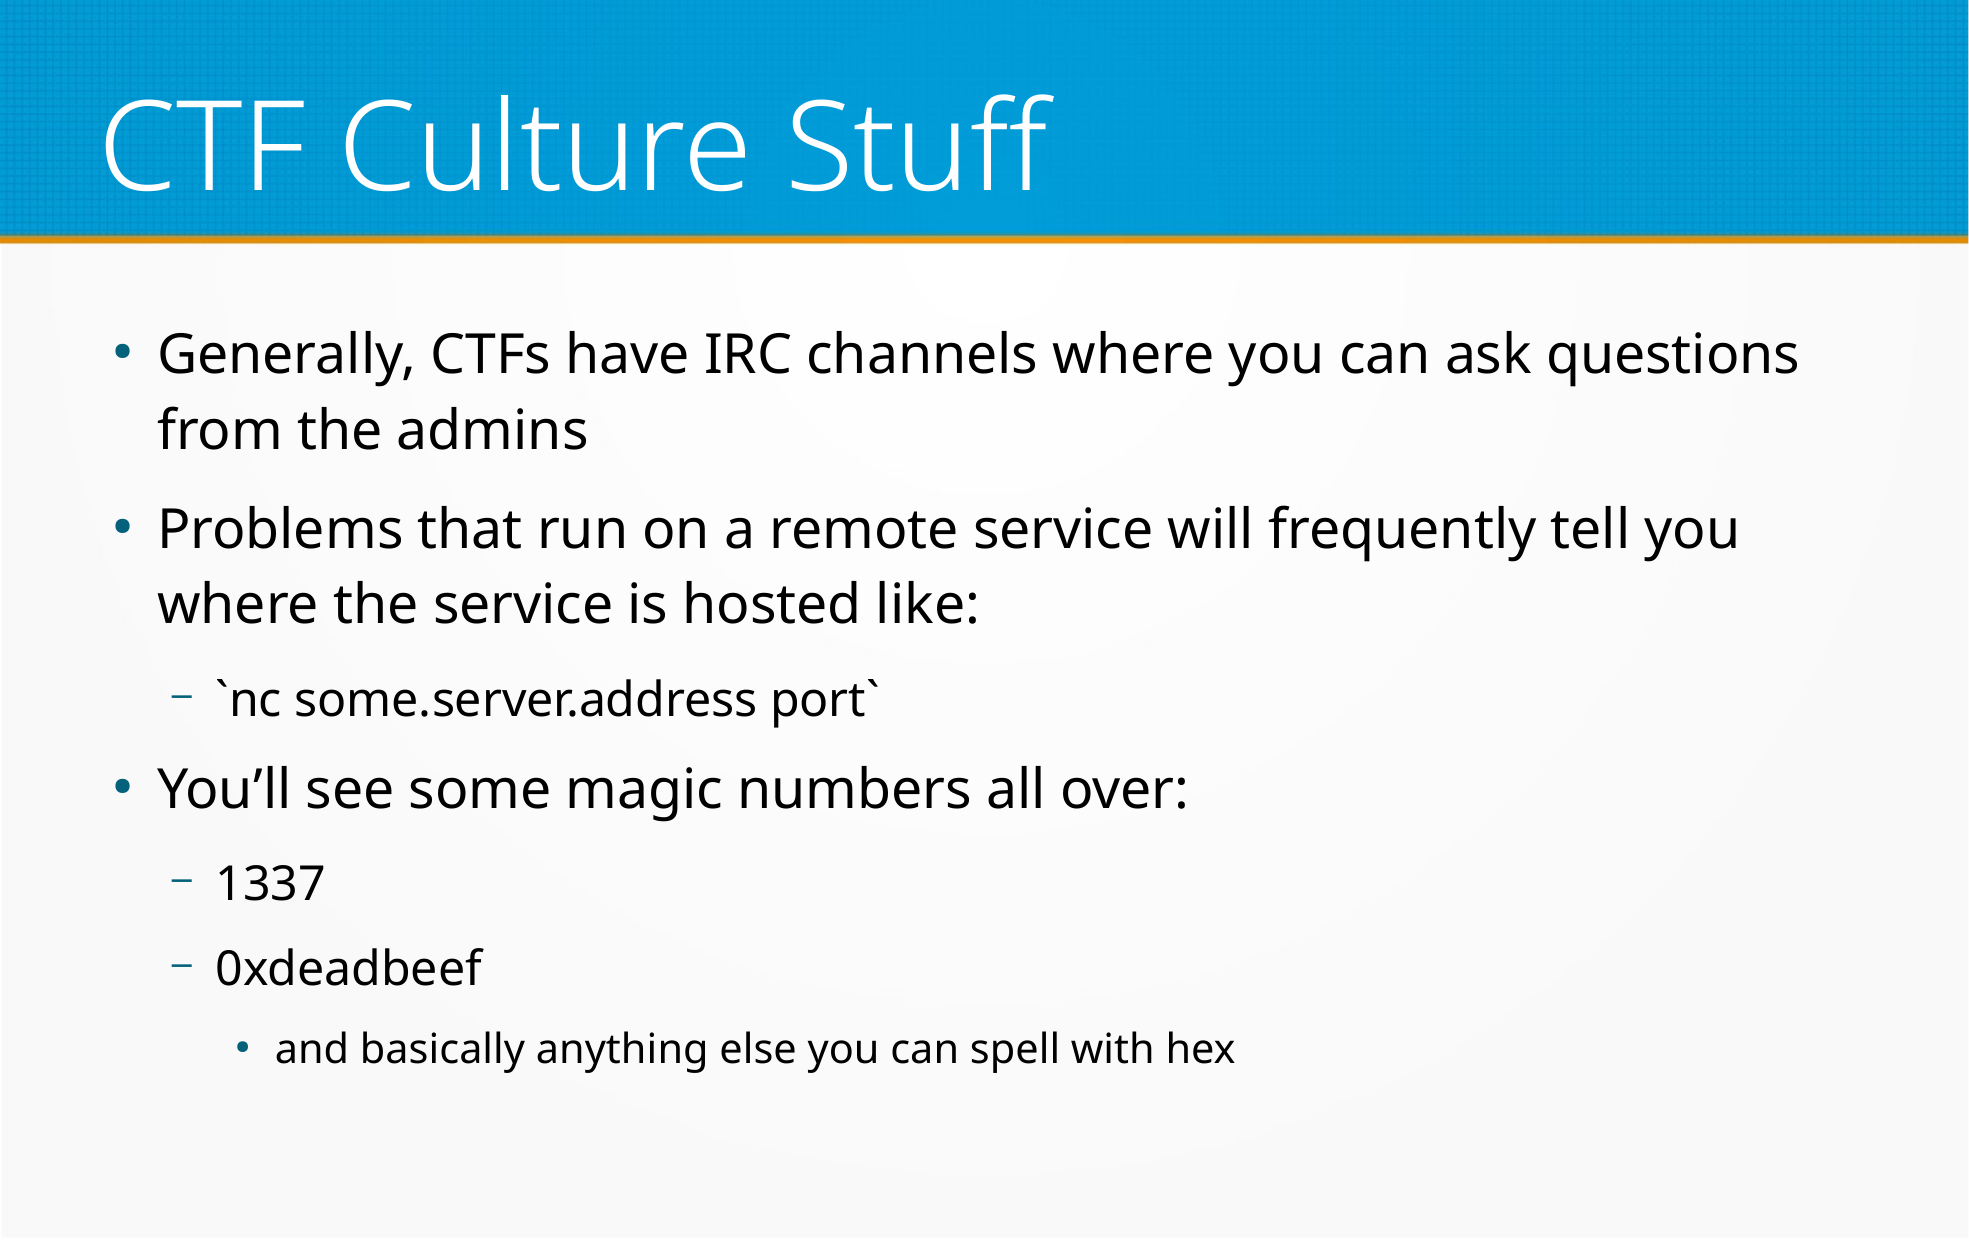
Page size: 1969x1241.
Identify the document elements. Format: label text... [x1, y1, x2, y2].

picture [0, 233, 1969, 1241]
title CTF Culture Stuff [98, 19, 1870, 227]
list Generally, CTFs have IRC channels where you can ask questions from the admins Problems that run on a remote service will frequently tell you where the service is hosted like: `nc some.server.address port` You’ll see some magic numbers all over: 1337 0xdeadbeef and basically anything else you can spell with hex [98, 315, 1861, 1081]
